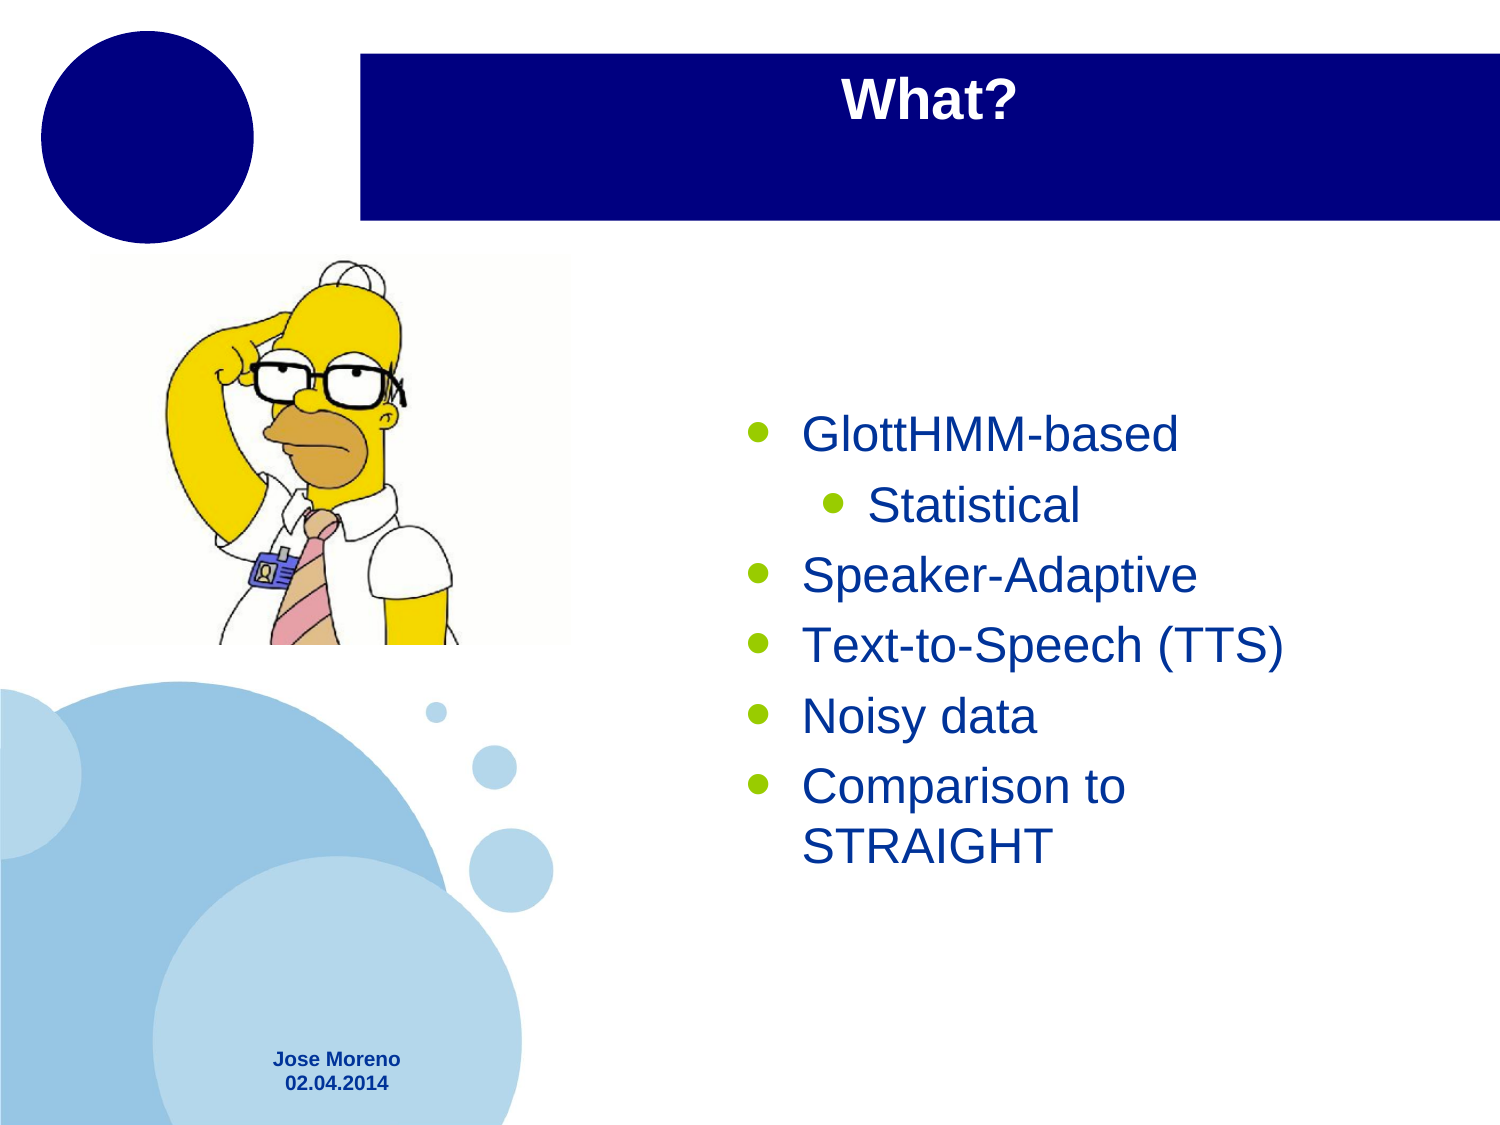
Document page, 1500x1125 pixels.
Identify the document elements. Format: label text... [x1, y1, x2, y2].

title What? [360, 53, 1500, 221]
list GlottHMM-based Statistical Speaker-Adaptive Text-to-Speech (TTS) Noisy data Comparison to STRAIGHT [730, 394, 1368, 890]
picture [0, 254, 625, 1125]
